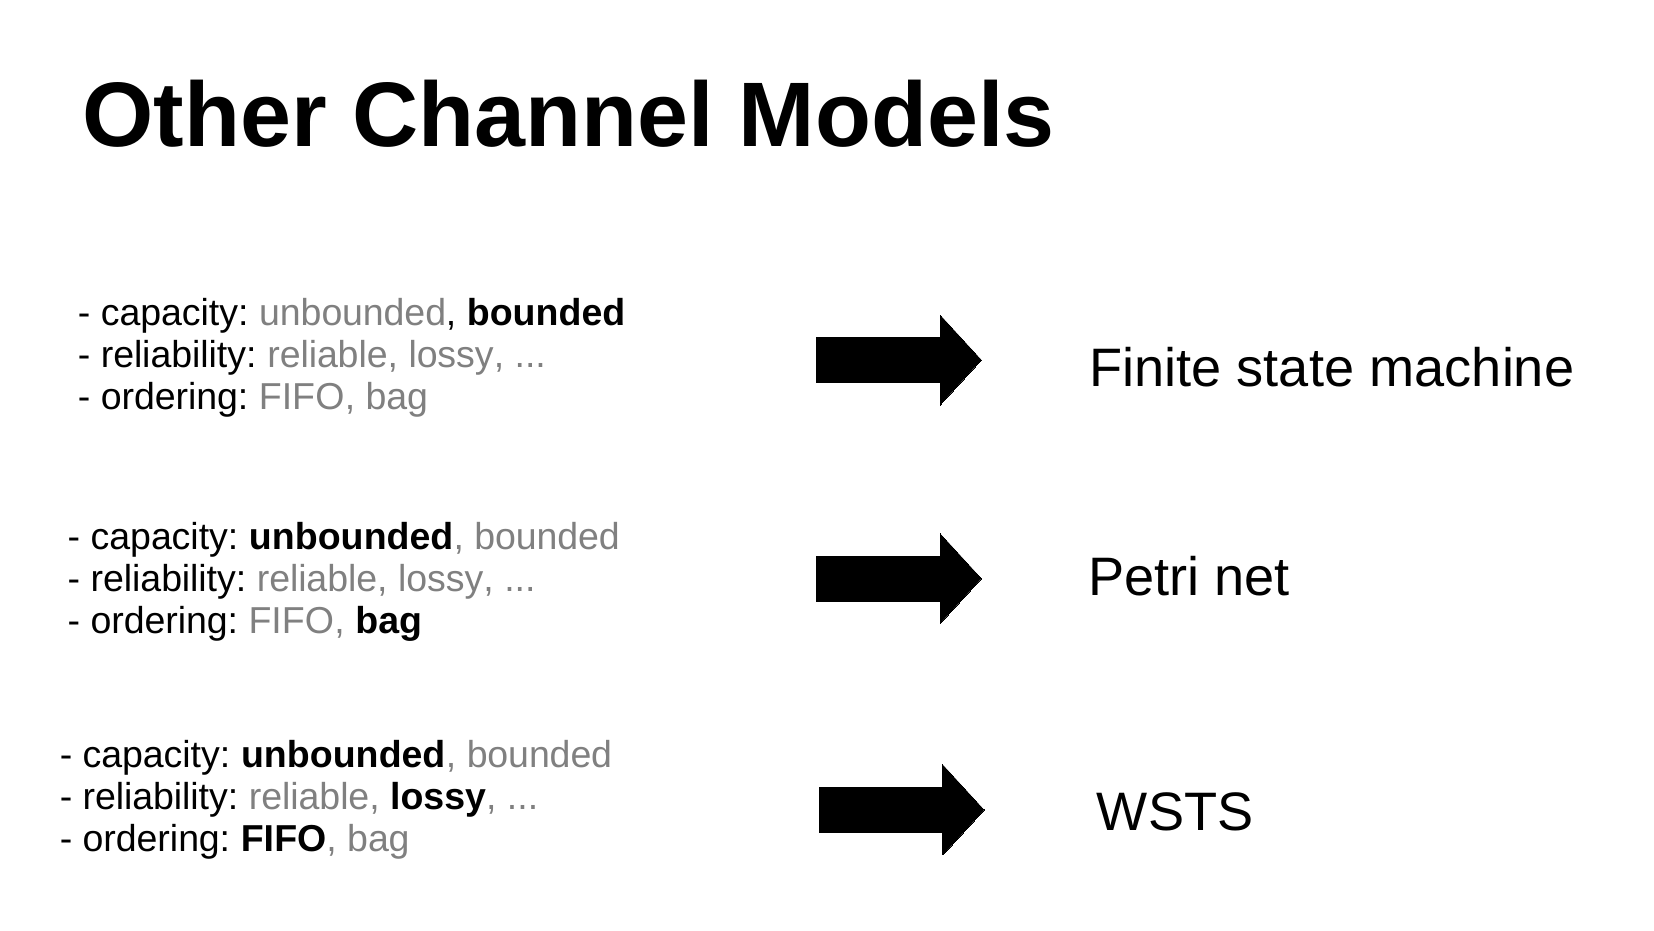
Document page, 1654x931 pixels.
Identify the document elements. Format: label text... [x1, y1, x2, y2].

text_box WSTS [1082, 774, 1269, 850]
text_box - capacity: unbounded, bounded - reliability: reliable, lossy, ... - ordering: FIFO, bag [52, 508, 635, 650]
text_box [819, 764, 985, 855]
text_box - capacity: unbounded, bounded - reliability: reliable, lossy, ... - ordering: FIFO, bag [45, 725, 627, 867]
text_box - capacity: unbounded, bounded - reliability: reliable, lossy, ... - ordering: FIFO, bag [63, 283, 691, 509]
text_box [816, 315, 982, 406]
text_box Finite state machine [1074, 329, 1591, 406]
title Other Channel Models [82, 37, 1571, 193]
text_box Petri net [1073, 539, 1315, 615]
text_box [816, 533, 982, 624]
